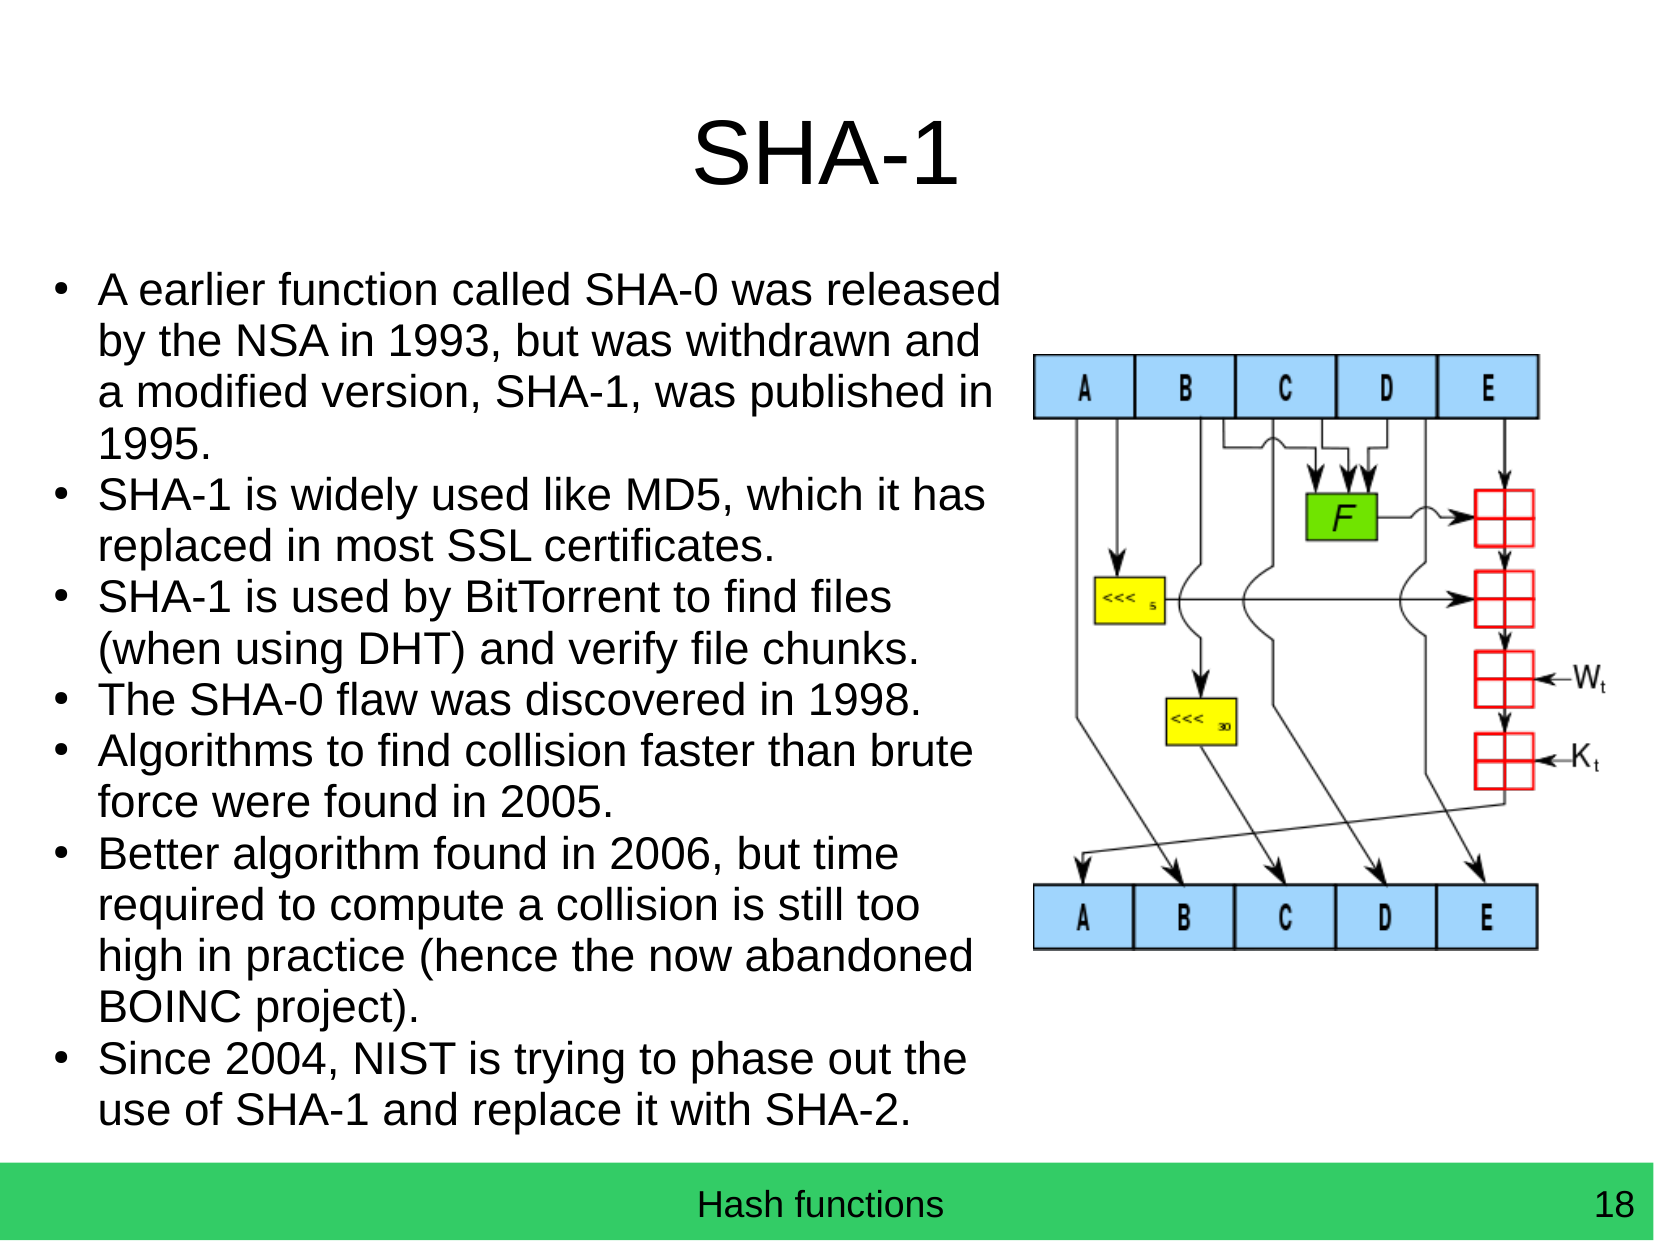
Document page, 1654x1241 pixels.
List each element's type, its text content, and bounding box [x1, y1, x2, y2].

title SHA-1 [82, 56, 1571, 250]
picture [1033, 354, 1625, 951]
text_box A earlier function called SHA-0 was released by the NSA in 1993, but was withdrawn and a modified version, SHA-1, was published in 1995. SHA-1 is widely used like MD5, which it has replaced in most SSL certificates. SHA-1 is used by BitTorrent to find files (when using DHT) and verify file chunks. The SHA-0 flaw was discovered in 1998. Algorithms to find collision faster than brute force were found in 2005. Better algorithm found in 2006, but time required to compute a collision is still too high in practice (hence the now abandoned BOINC project). Since 2004, NIST is trying to phase out the use of SHA-1 and replace it with SHA-2. [53, 263, 1004, 1136]
